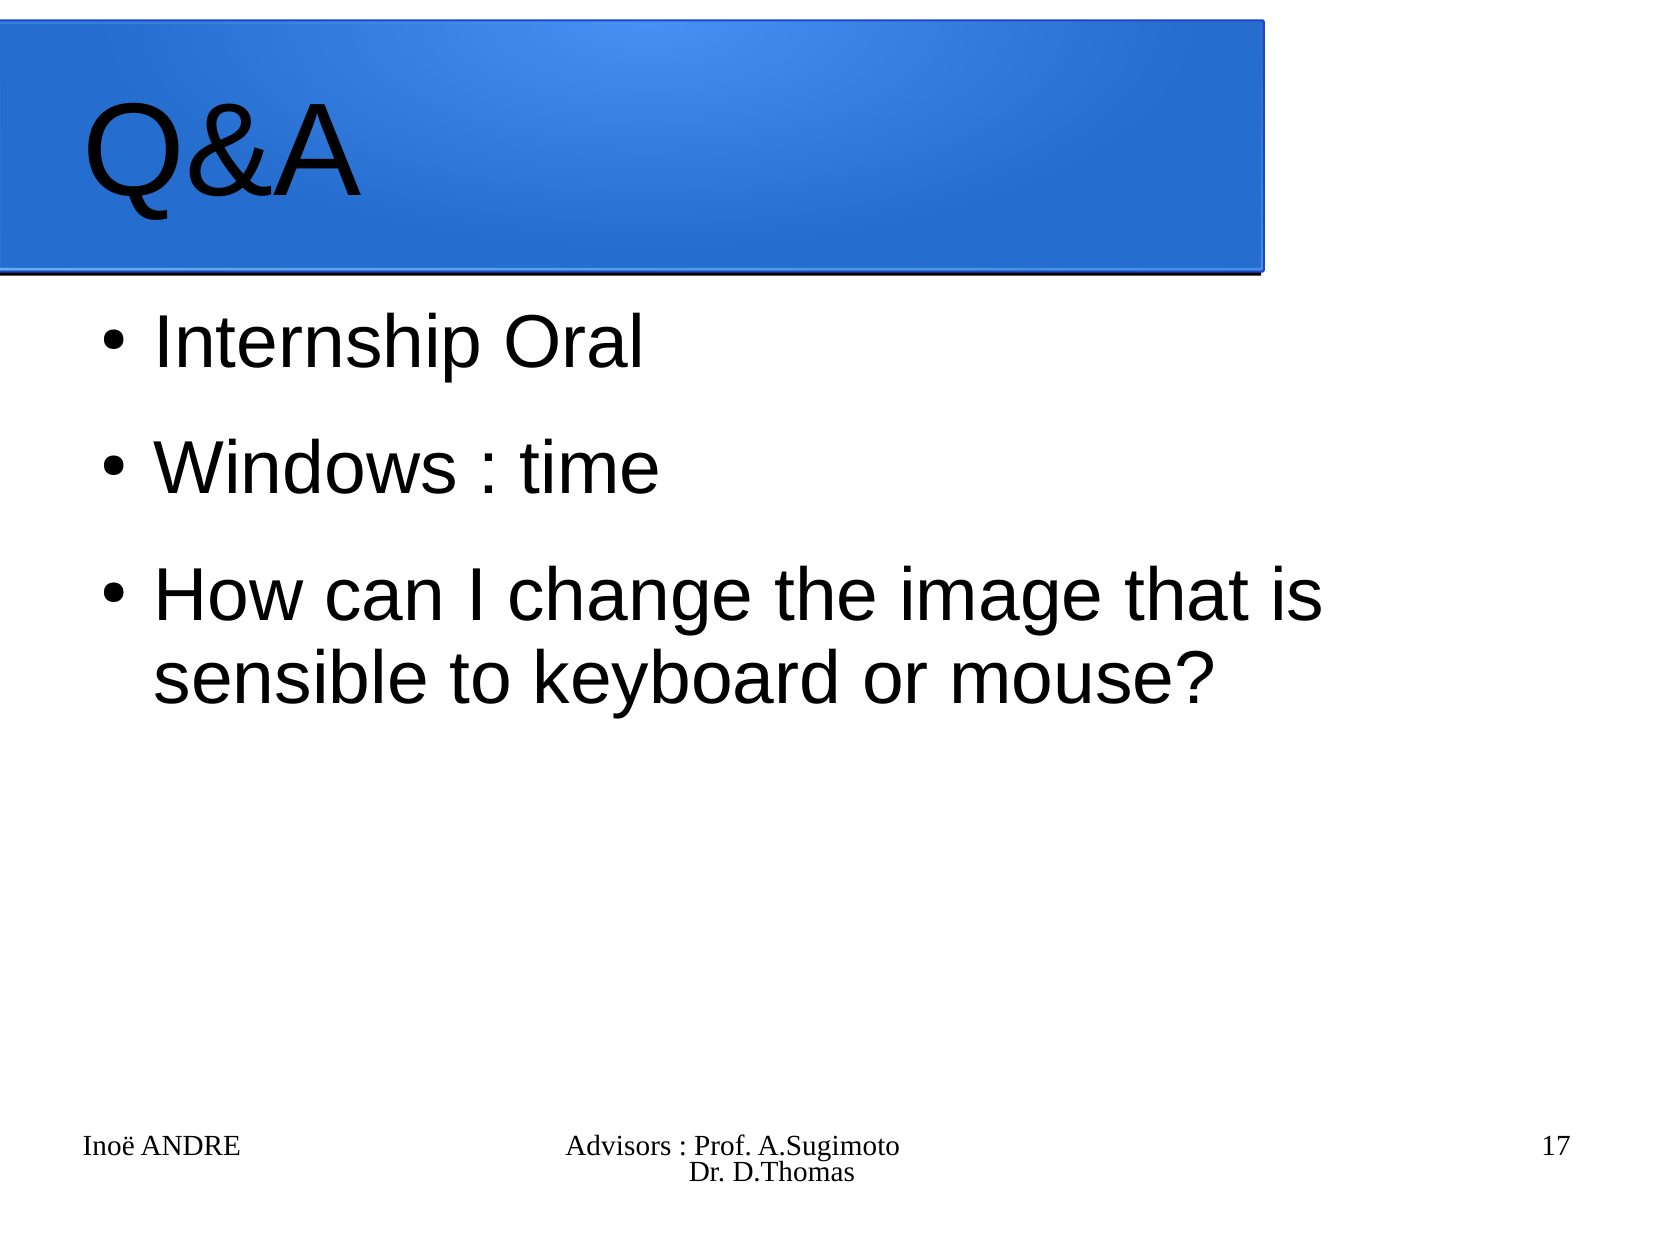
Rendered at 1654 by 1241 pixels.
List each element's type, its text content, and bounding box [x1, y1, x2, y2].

title Q&A [82, 47, 1235, 252]
list Internship Oral Windows : time How can I change the image that is sensible to keyboard or mouse? [82, 299, 1561, 1051]
